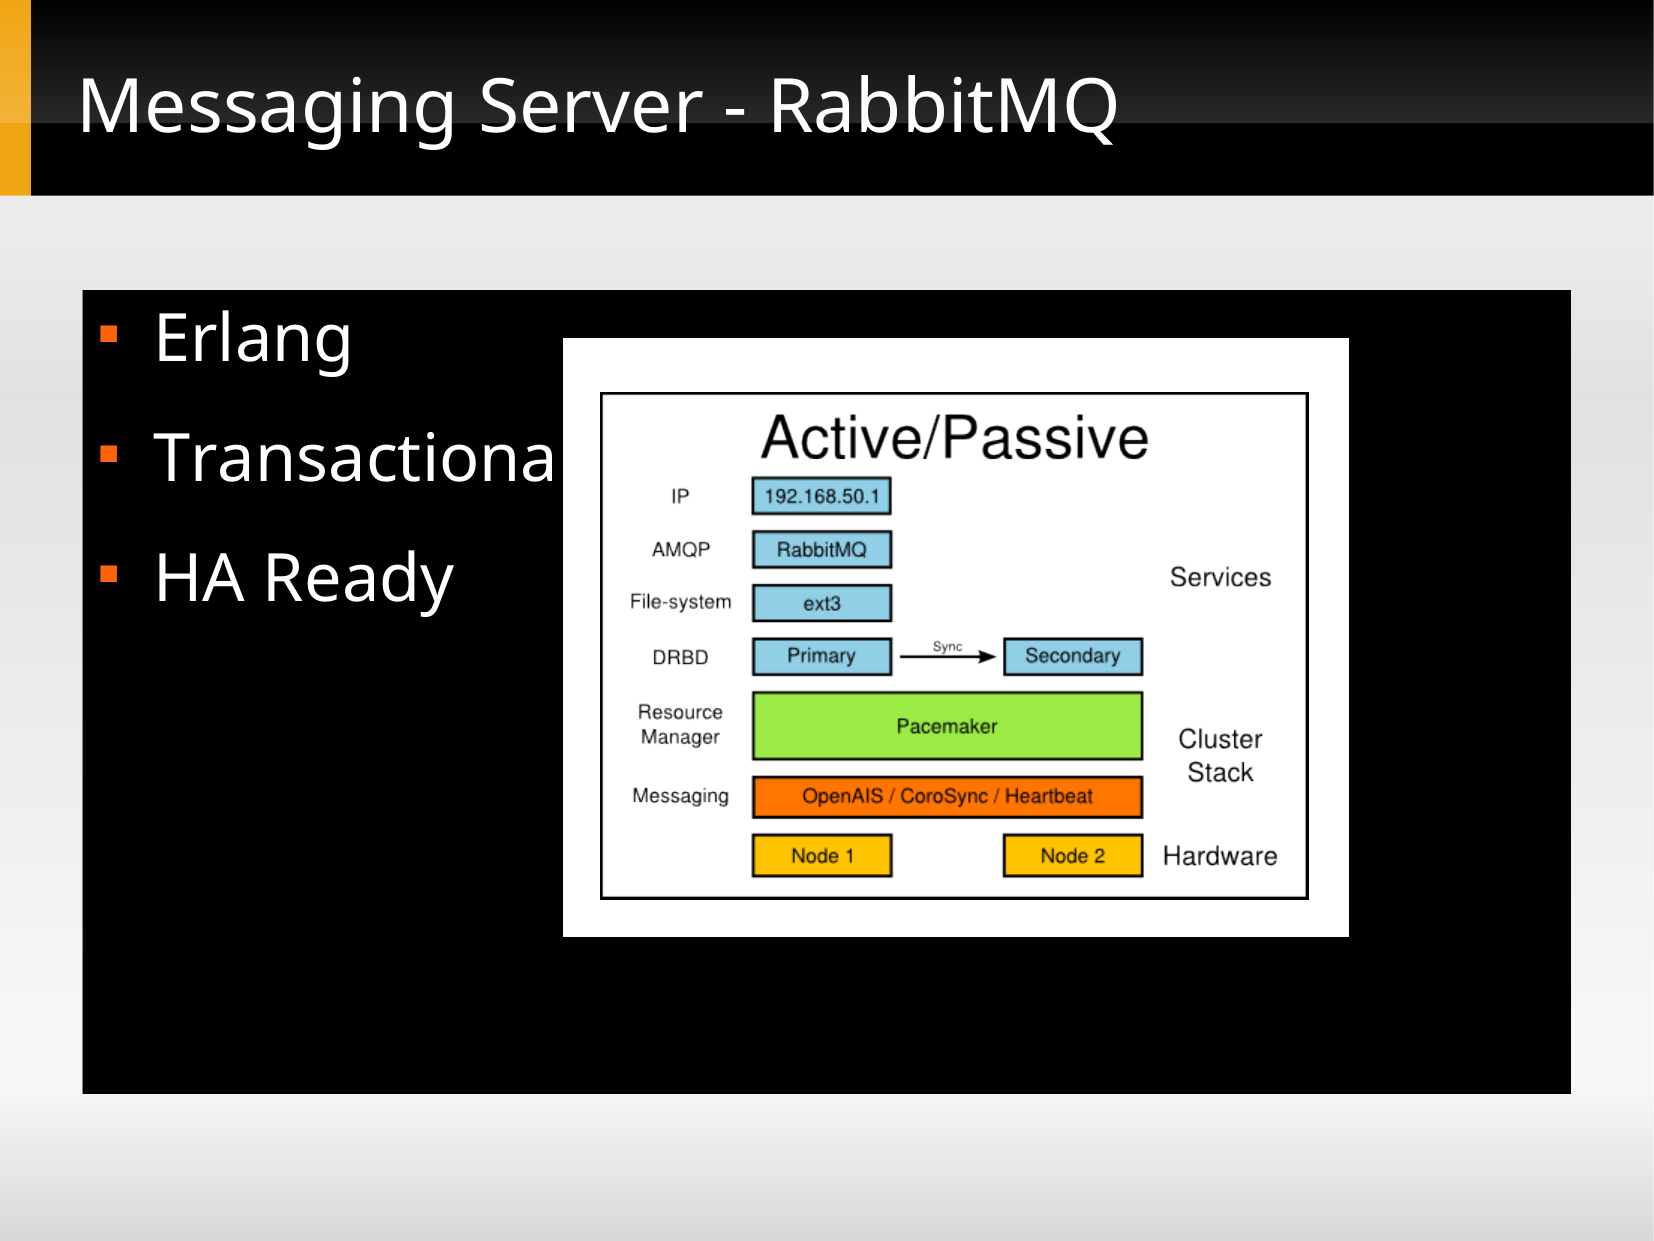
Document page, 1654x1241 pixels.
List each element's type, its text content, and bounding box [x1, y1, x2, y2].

picture [0, 0, 1654, 1241]
title Messaging Server - RabbitMQ [76, 7, 1565, 200]
text_box [562, 337, 1350, 938]
list Erlang Transactional HA Ready [82, 290, 1571, 1094]
